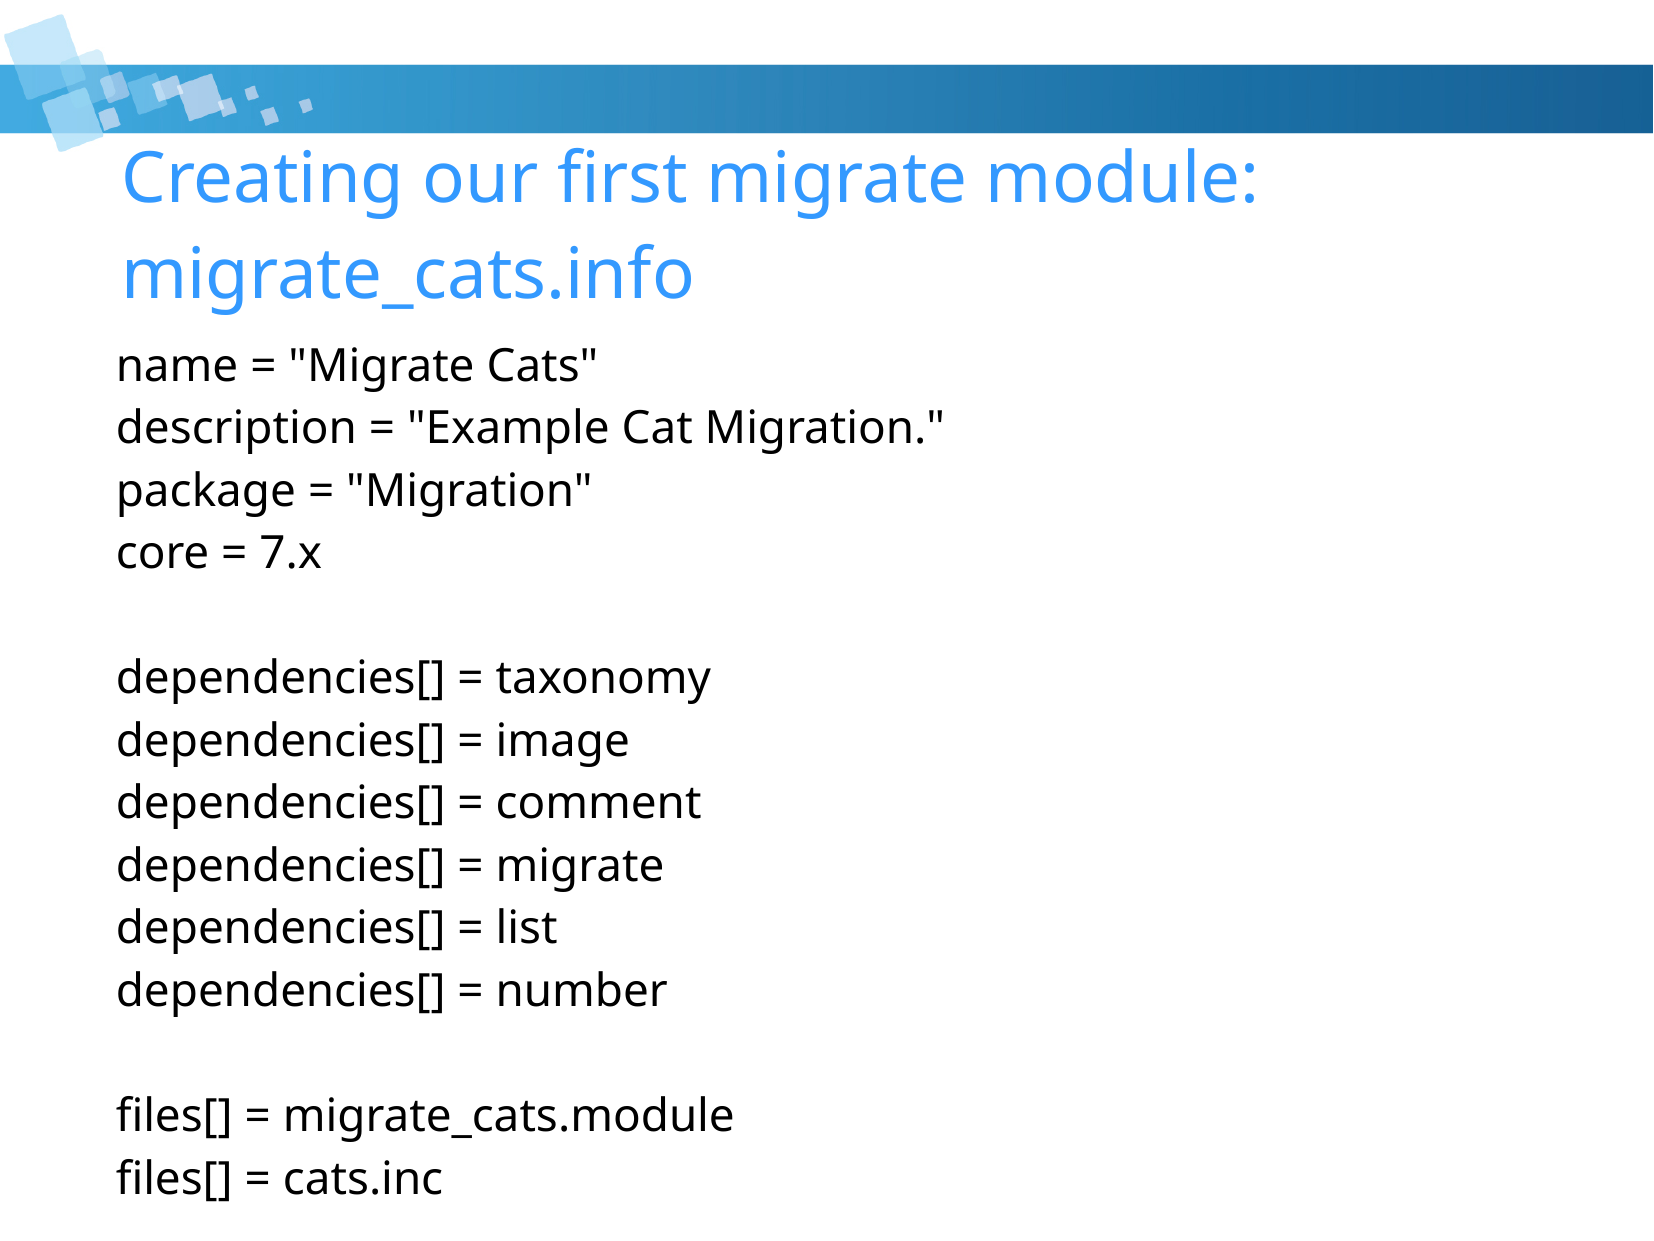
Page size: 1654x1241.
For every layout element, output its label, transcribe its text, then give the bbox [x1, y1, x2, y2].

title Creating our first migrate module: migrate_cats.info [121, 119, 1534, 327]
picture [0, 0, 1653, 1238]
list name = "Migrate Cats" description = "Example Cat Migration." package = "Migration" core = 7.x dependencies[] = taxonomy dependencies[] = image dependencies[] = comment dependencies[] = migrate dependencies[] = list dependencies[] = number files[] = migrate_cats.module files[] = cats.inc [45, 332, 1636, 1096]
